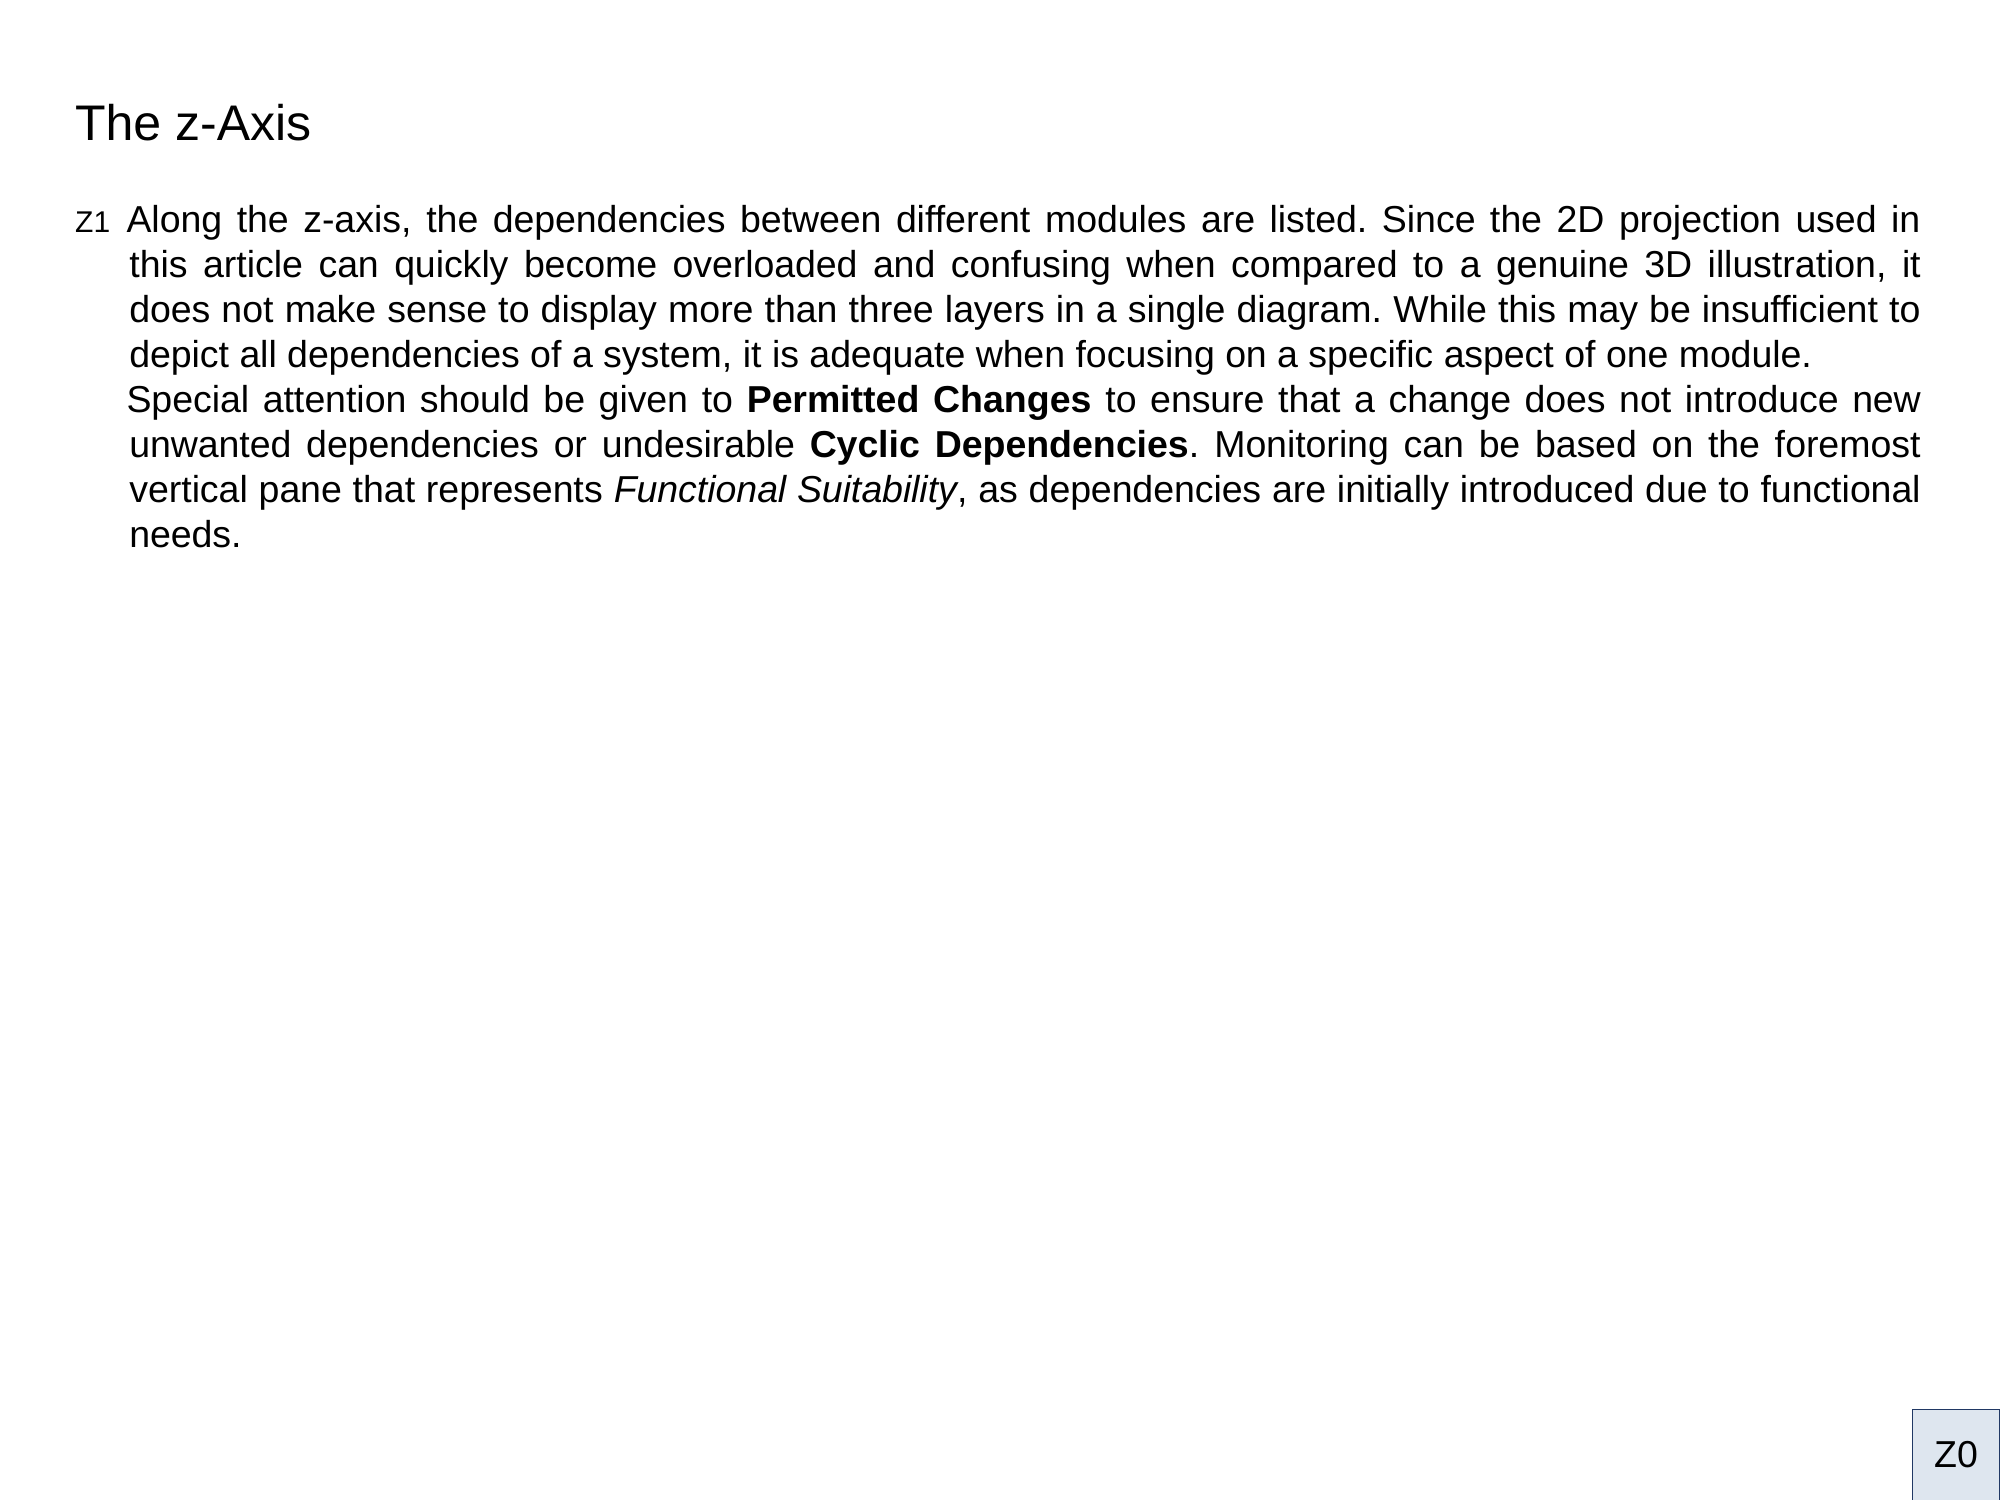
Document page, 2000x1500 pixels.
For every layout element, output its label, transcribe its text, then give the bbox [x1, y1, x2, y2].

text_box The z-Axis Along the z-axis, the dependencies between different modules are listed. Since the 2D projection used in this article can quickly become overloaded and confusing when compared to a genuine 3D illustration, it does not make sense to display more than three layers in a single diagram. While this may be insufficient to depict all dependencies of a system, it is adequate when focusing on a specific aspect of one module. Special attention should be given to Permitted Changes to ensure that a change does not introduce new unwanted dependencies or undesirable Cyclic Dependencies. Monitoring can be based on the foremost vertical pane that represents Functional Suitability, as dependencies are initially introduced due to functional needs. [75, 90, 1921, 1403]
text_box Z0 [1912, 1409, 2000, 1500]
